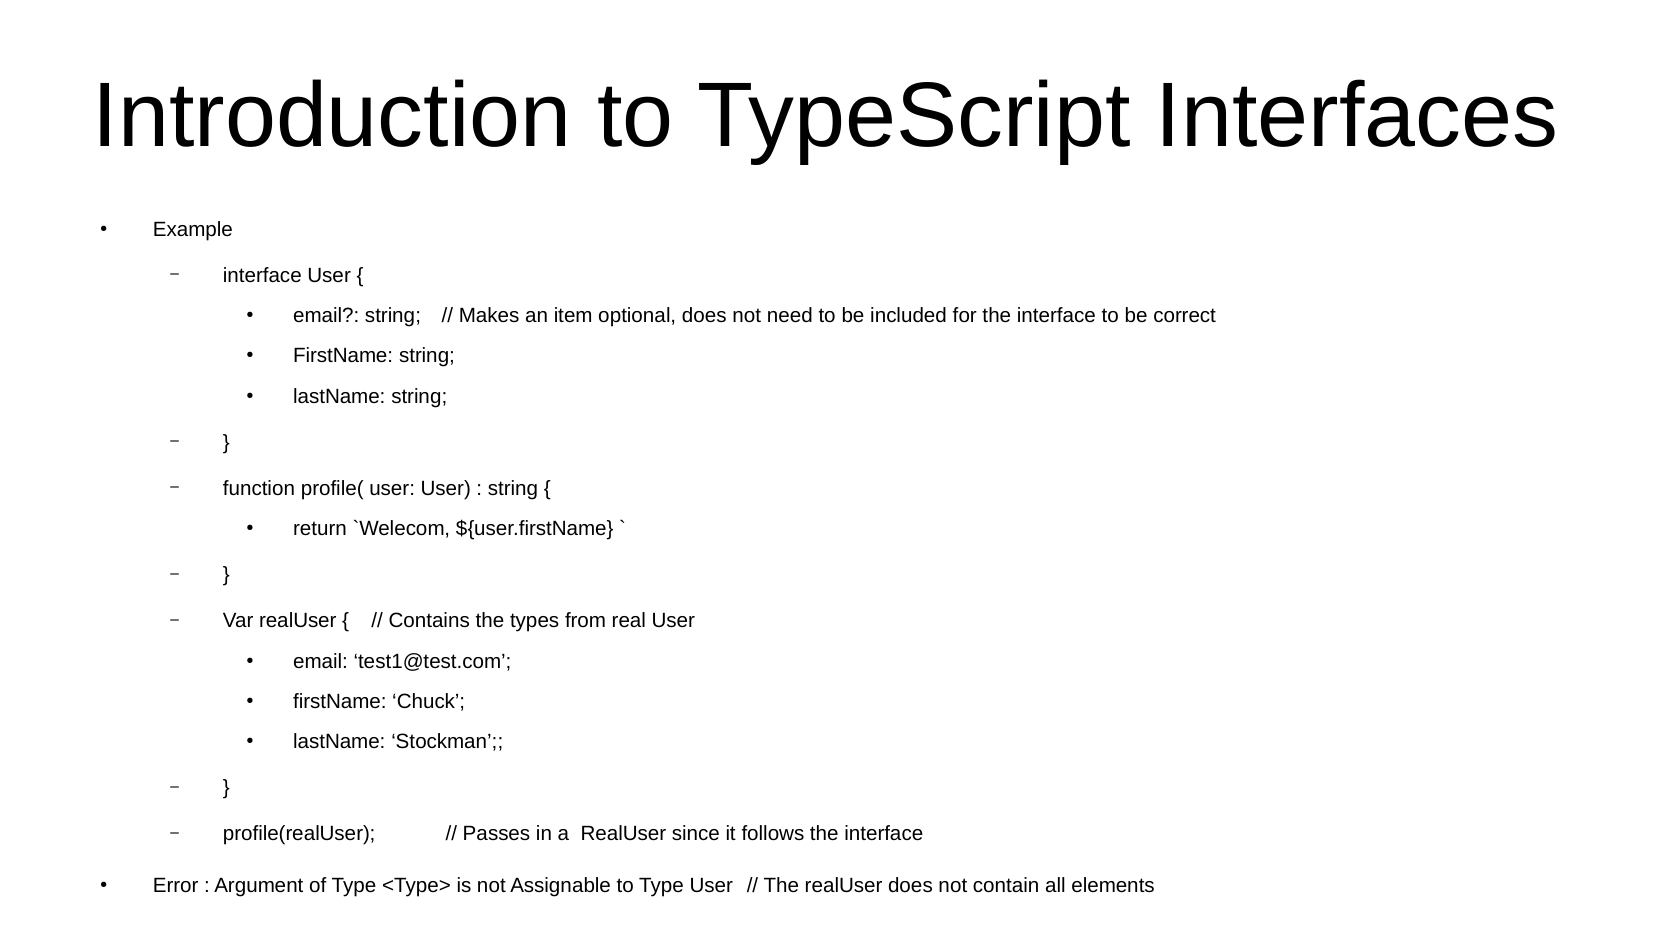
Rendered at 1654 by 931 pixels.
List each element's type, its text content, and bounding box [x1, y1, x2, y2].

title Introduction to TypeScript Interfaces [82, 37, 1571, 193]
list Example interface User { email?: string; // Makes an item optional, does not need to be included for the interface to be correct FirstName: string; lastName: string; } function profile( user: User) : string { return `Welecom, ${user.firstName} ` } Var realUser { // Contains the types from real User email: ‘test1@test.com’; firstName: ‘Chuck’; lastName: ‘Stockman’;; } profile(realUser); // Passes in a RealUser since it follows the interface Error : Argument of Type <Type> is not Assignable to Type User // The realUser does not contain all elements [82, 217, 1576, 901]
